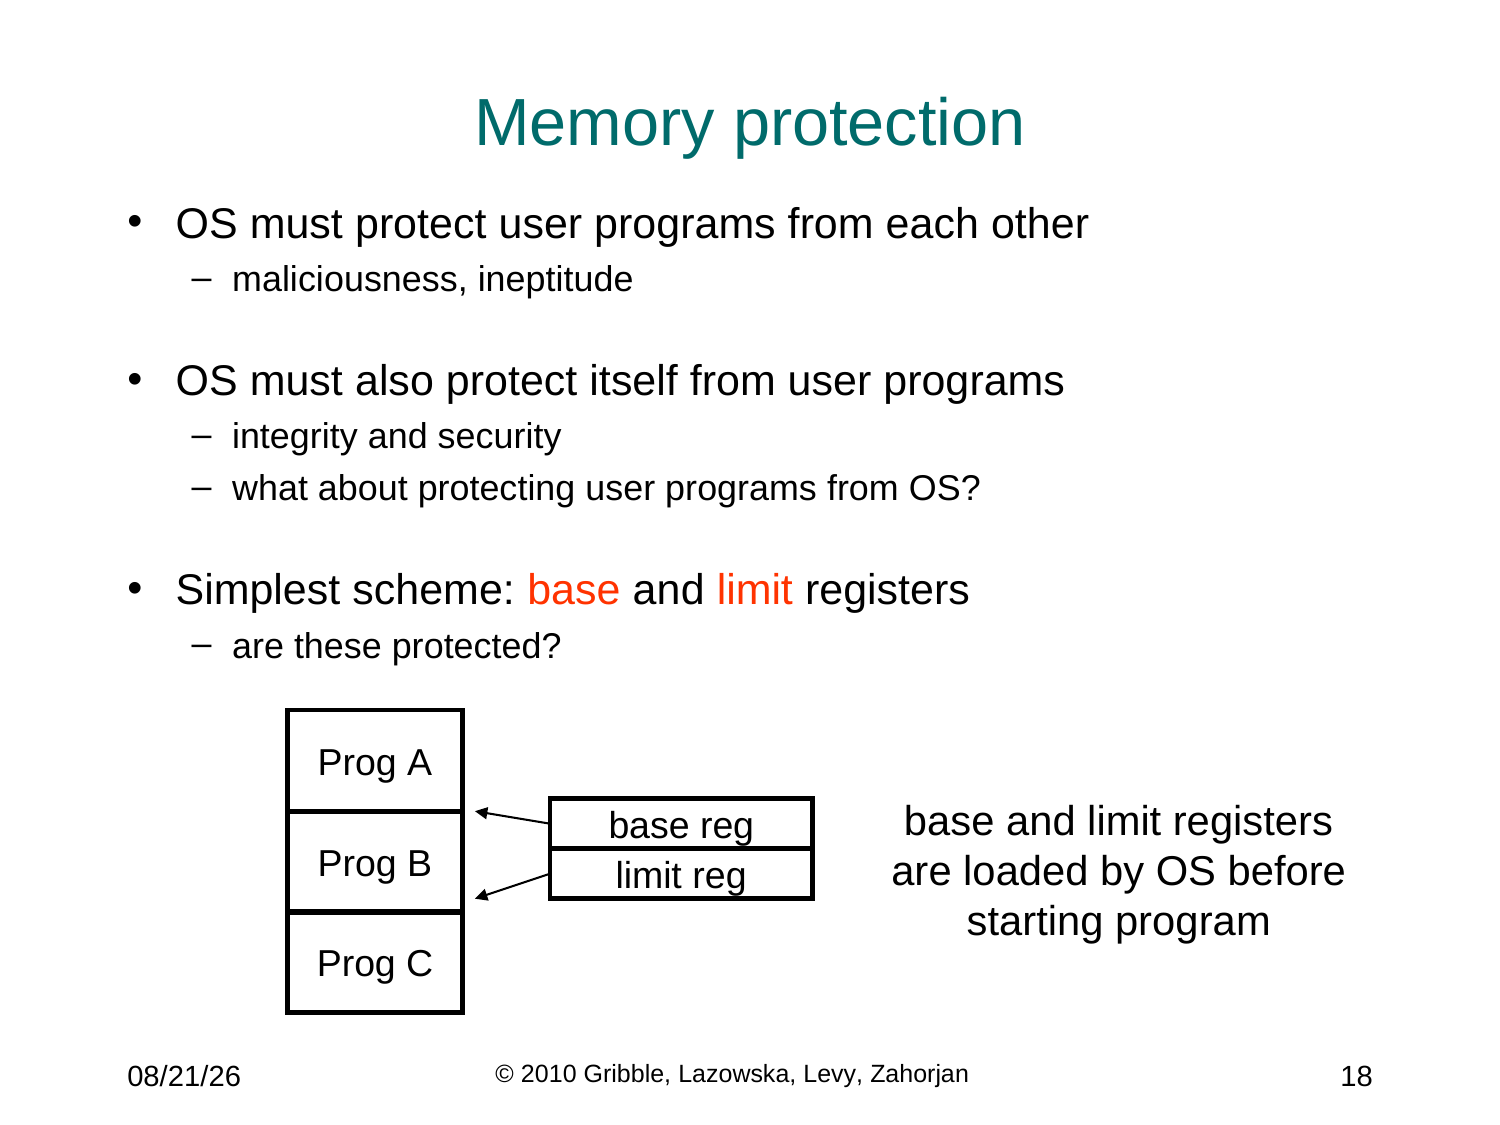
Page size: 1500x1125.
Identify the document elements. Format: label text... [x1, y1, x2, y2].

text_box base and limit registers are loaded by OS before starting program [862, 786, 1375, 952]
list OS must protect user programs from each other maliciousness, ineptitude OS must also protect itself from user programs integrity and security what about protecting user programs from OS? Simplest scheme: base and limit registers are these protected? [112, 187, 1388, 676]
text_box base reg [549, 798, 813, 848]
text_box Prog A [287, 709, 463, 811]
text_box limit reg [549, 848, 813, 899]
title Memory protection [112, 62, 1388, 175]
text_box Prog B [287, 811, 463, 911]
text_box Prog C [287, 911, 463, 1013]
